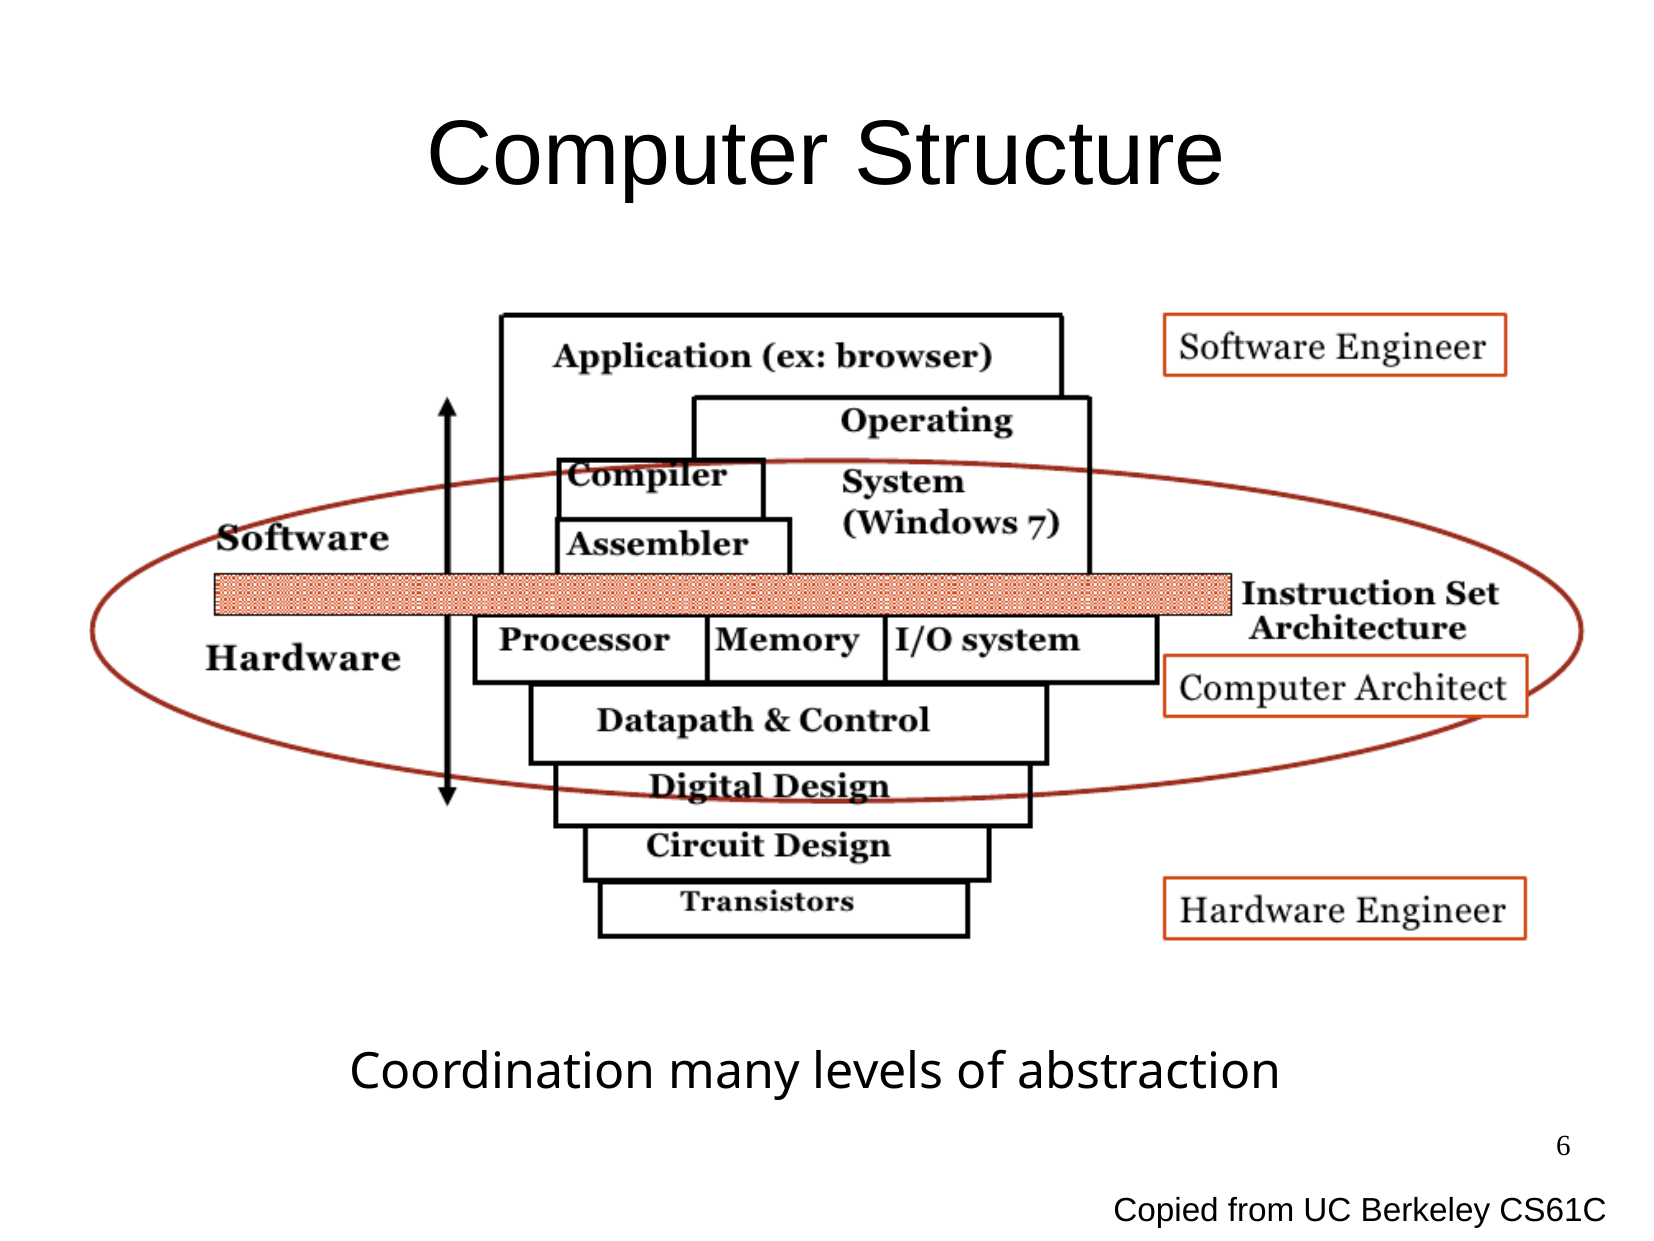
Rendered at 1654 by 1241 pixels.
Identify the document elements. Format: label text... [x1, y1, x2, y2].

picture [89, 285, 1590, 949]
text_box Coordination many levels of abstraction [334, 1027, 1284, 1113]
title Computer Structure [82, 49, 1571, 257]
text_box Copied from UC Berkeley CS61C [1098, 1184, 1623, 1237]
